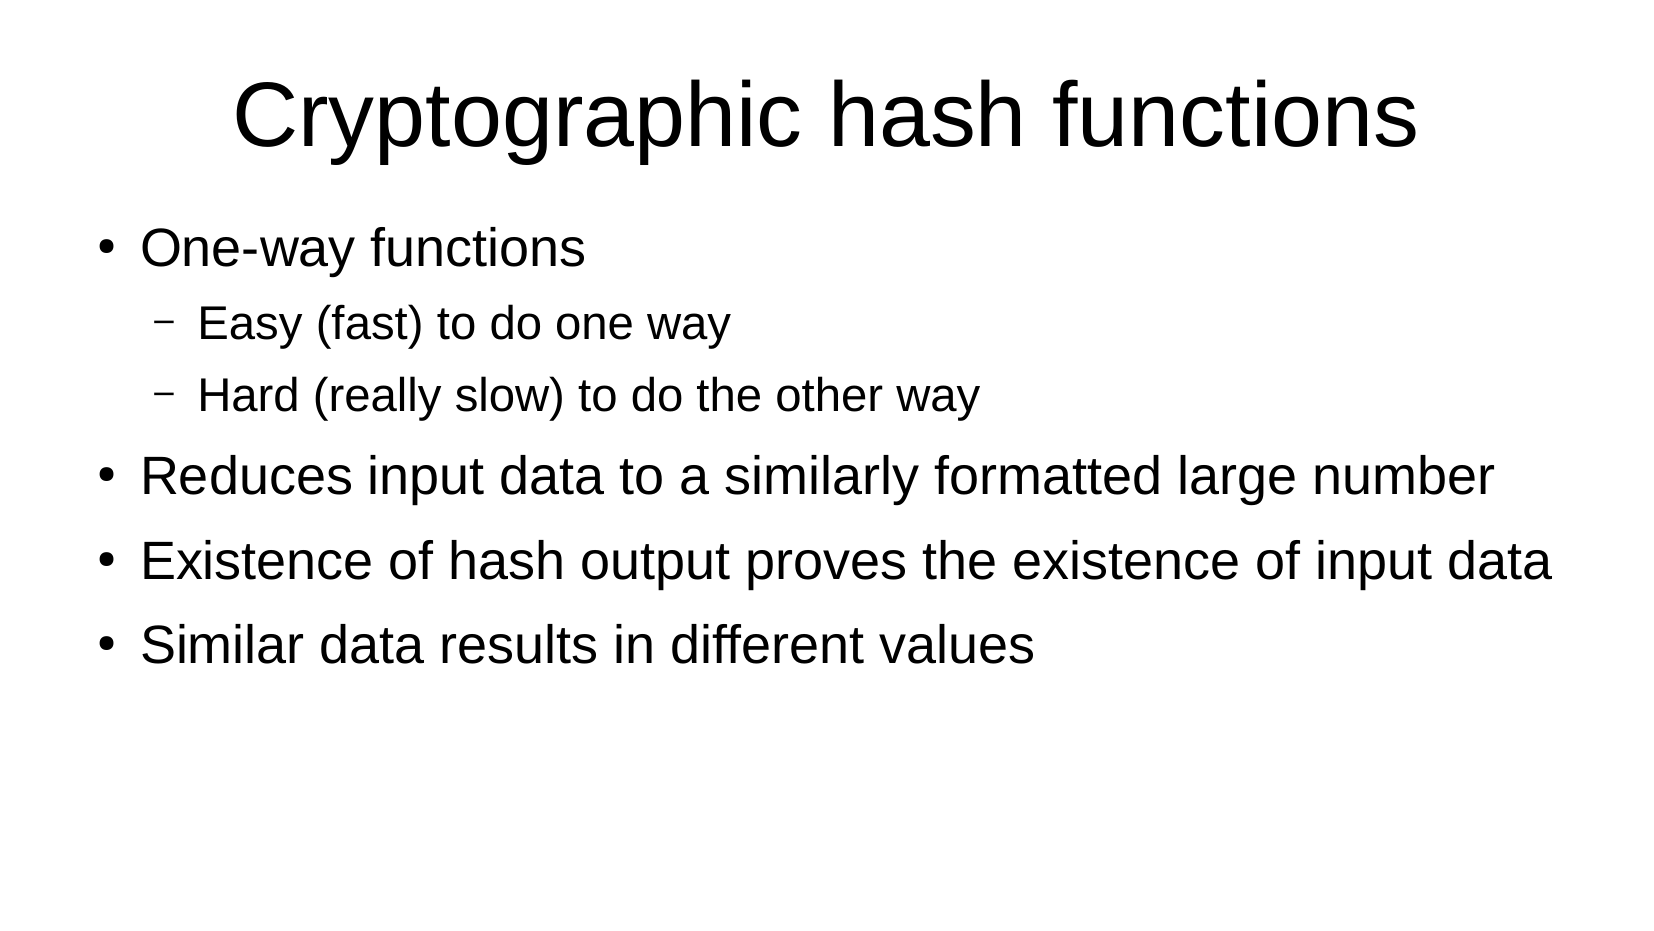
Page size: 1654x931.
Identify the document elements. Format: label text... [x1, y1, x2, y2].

list One-way functions Easy (fast) to do one way Hard (really slow) to do the other way Reduces input data to a similarly formatted large number Existence of hash output proves the existence of input data Similar data results in different values [82, 217, 1571, 758]
title Cryptographic hash functions [82, 37, 1571, 193]
